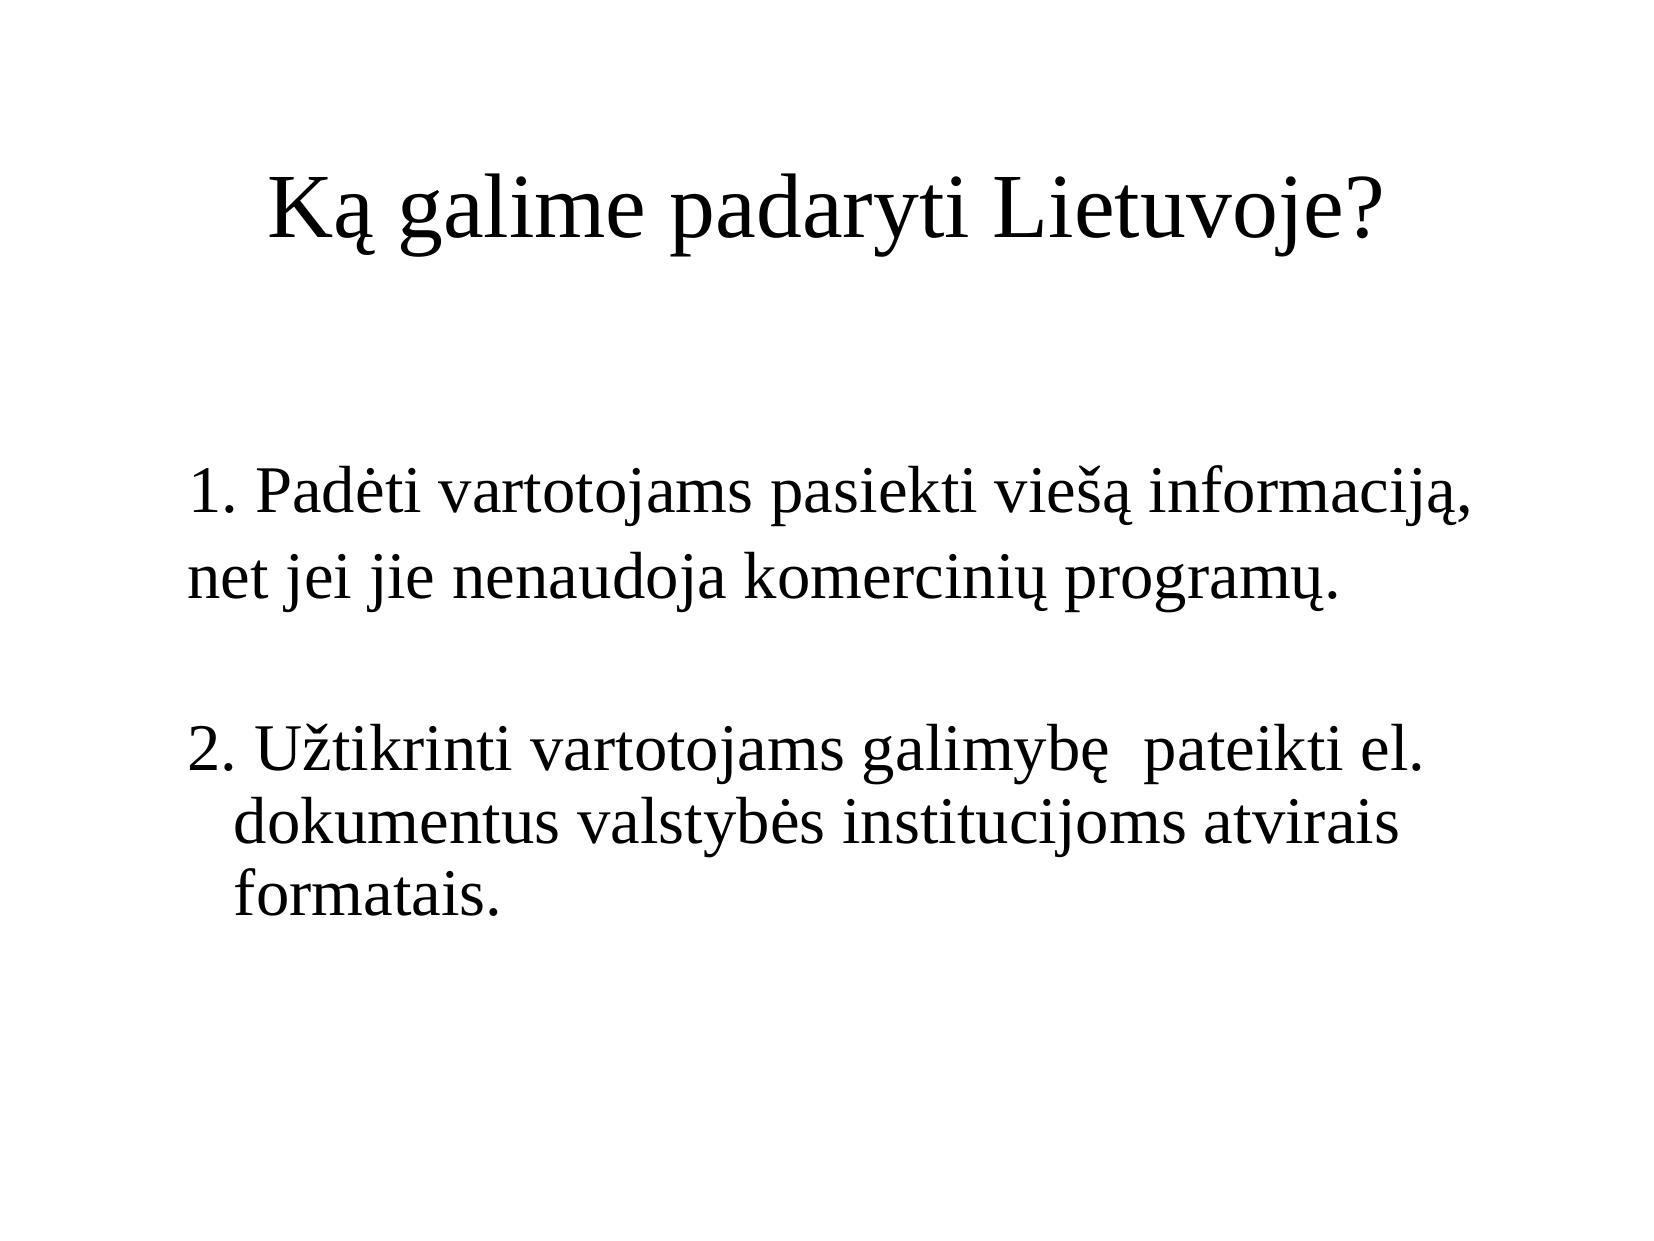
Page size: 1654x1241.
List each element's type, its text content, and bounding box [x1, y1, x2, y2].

subtitle 1. Padėti vartotojams pasiekti viešą informaciją, net jei jie nenaudoja komercinių programų. 2. Užtikrinti vartotojams galimybę pateikti el. dokumentus valstybės institucijoms atvirais formatais. [121, 344, 1534, 1126]
title Ką galime padaryti Lietuvoje? [121, 102, 1534, 310]
